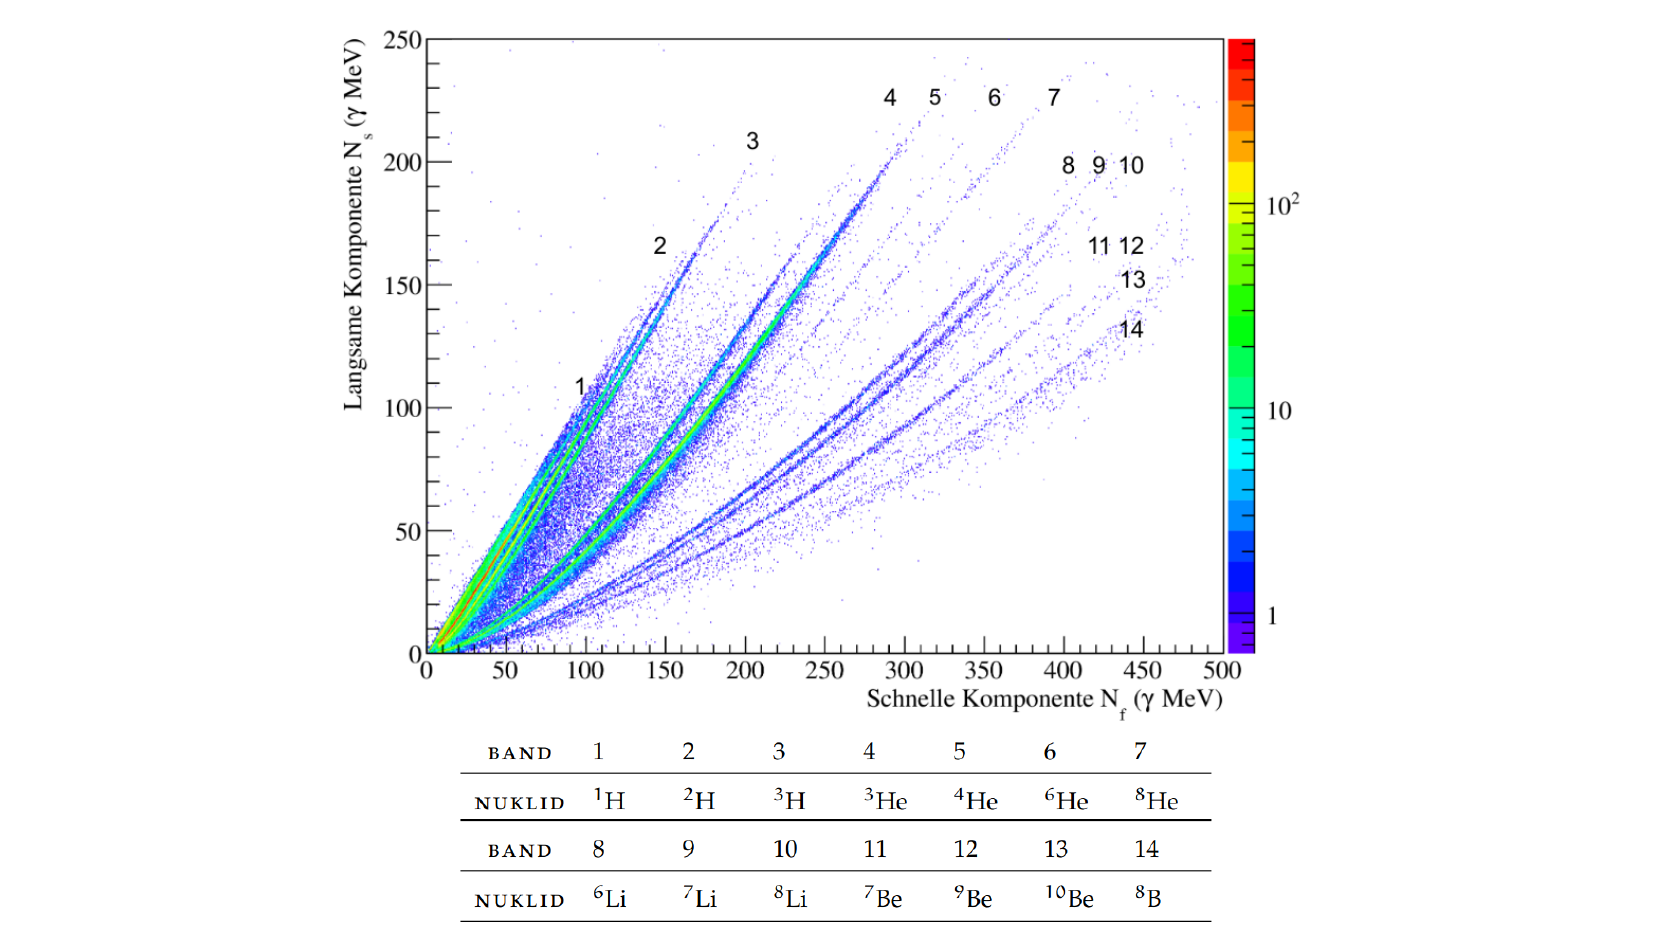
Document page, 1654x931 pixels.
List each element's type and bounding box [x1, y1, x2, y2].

picture [324, 2, 1310, 931]
